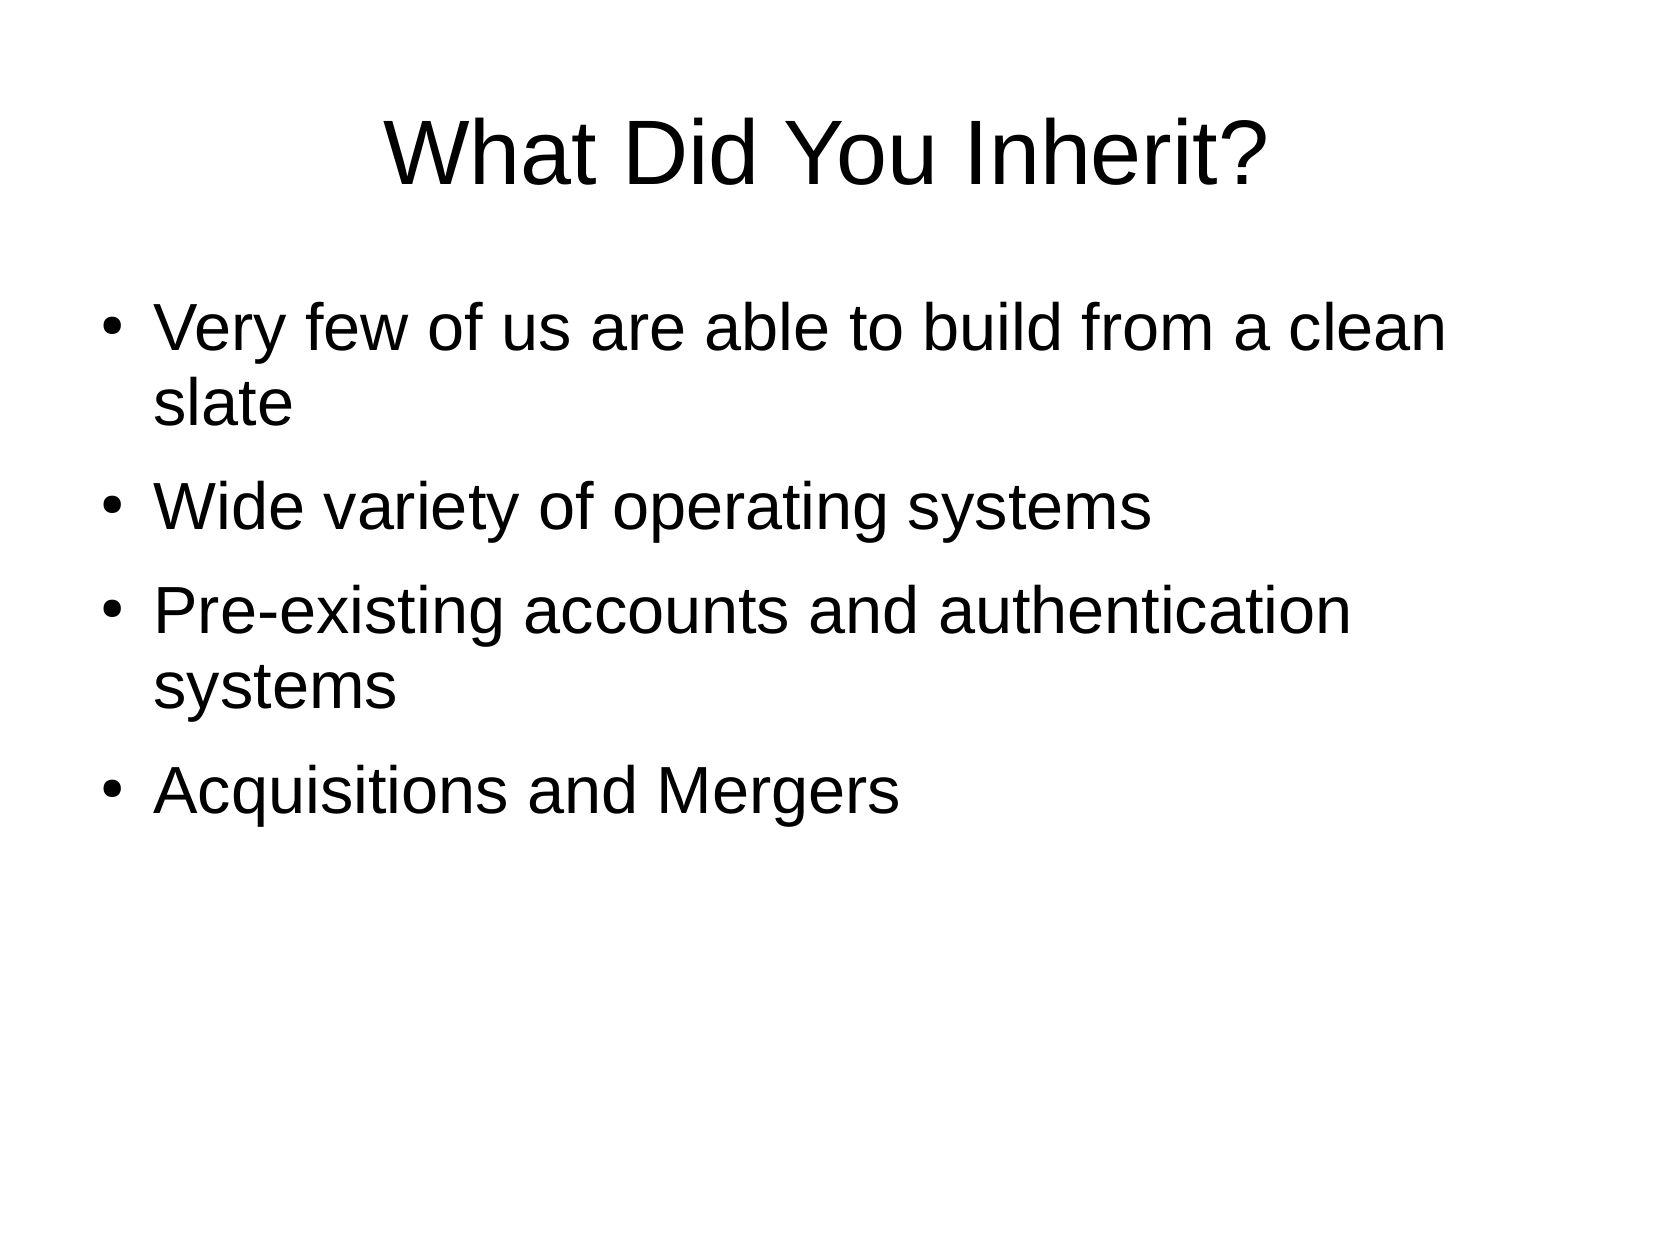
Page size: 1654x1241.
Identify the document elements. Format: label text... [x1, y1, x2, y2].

title What Did You Inherit? [82, 49, 1571, 257]
list Very few of us are able to build from a clean slate Wide variety of operating systems Pre-existing accounts and authentication systems Acquisitions and Mergers [82, 290, 1571, 1010]
